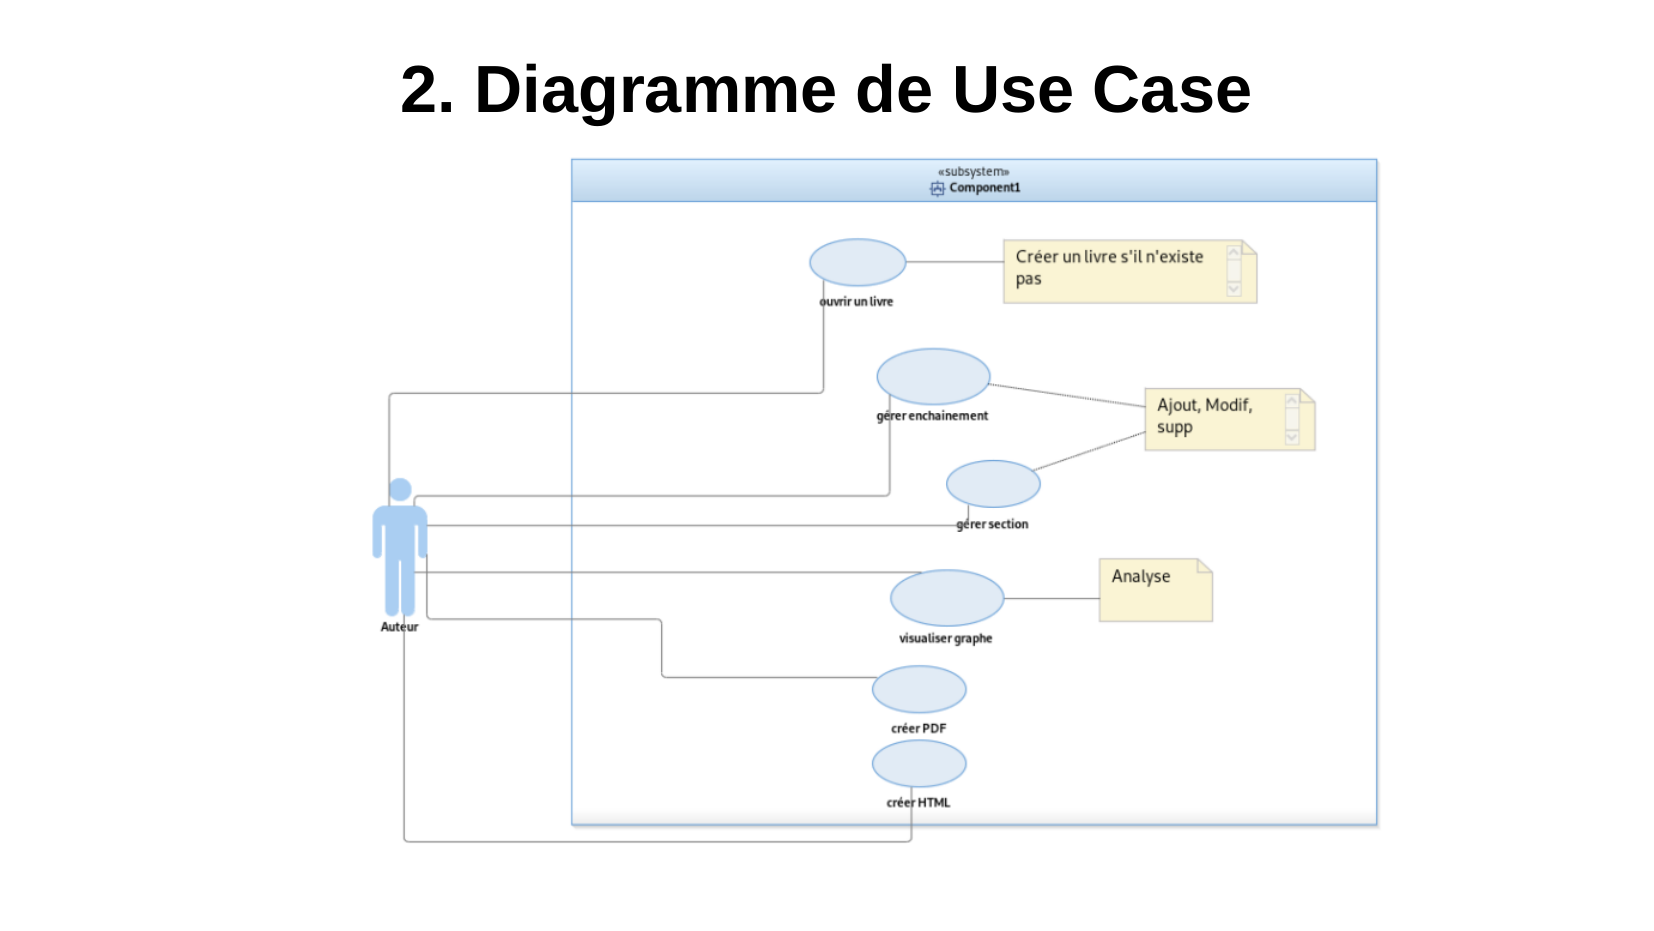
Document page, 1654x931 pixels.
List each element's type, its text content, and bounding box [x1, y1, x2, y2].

title 2. Diagramme de Use Case [82, 11, 1571, 168]
picture [212, 153, 1399, 863]
